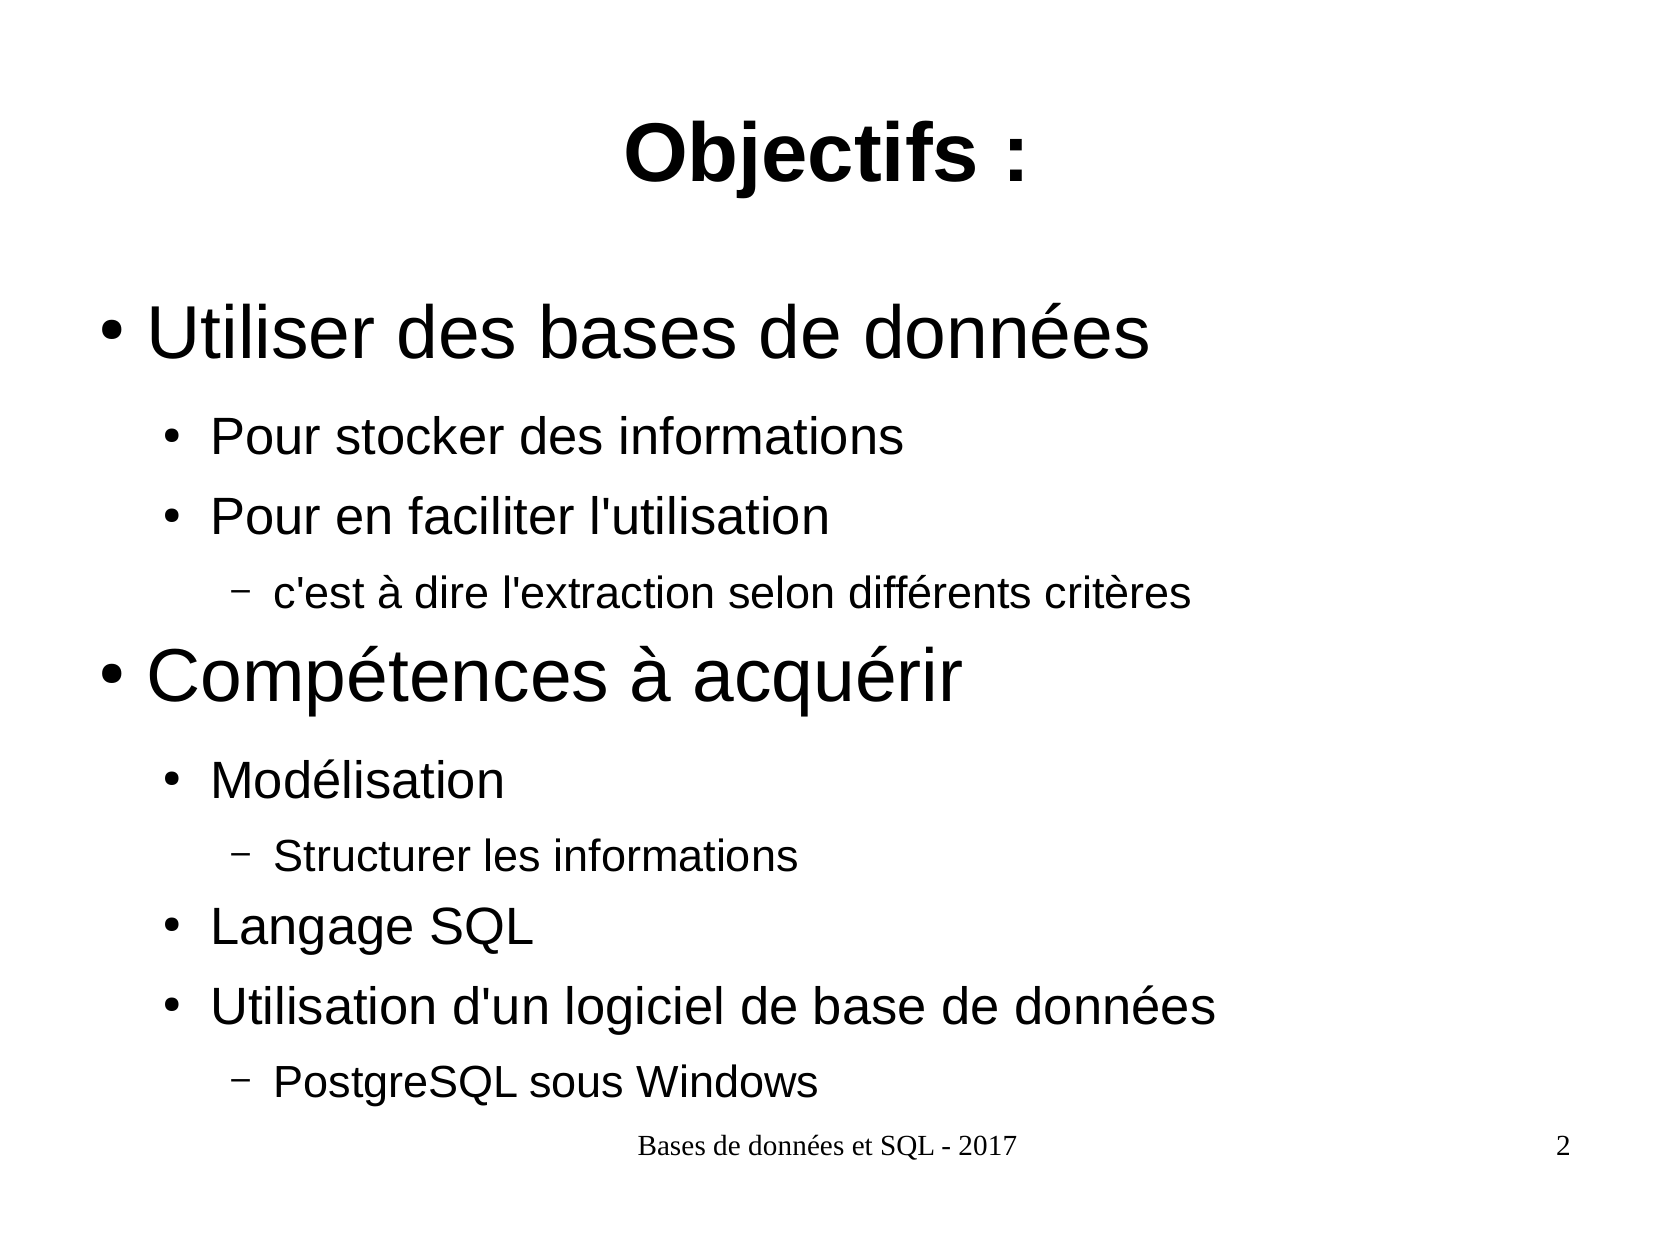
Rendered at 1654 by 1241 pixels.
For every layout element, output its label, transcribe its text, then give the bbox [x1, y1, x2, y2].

list Utiliser des bases de données Pour stocker des informations Pour en faciliter l'utilisation c'est à dire l'extraction selon différents critères Compétences à acquérir Modélisation Structurer les informations Langage SQL Utilisation d'un logiciel de base de données PostgreSQL sous Windows [82, 290, 1571, 1109]
title Objectifs : [82, 49, 1571, 257]
